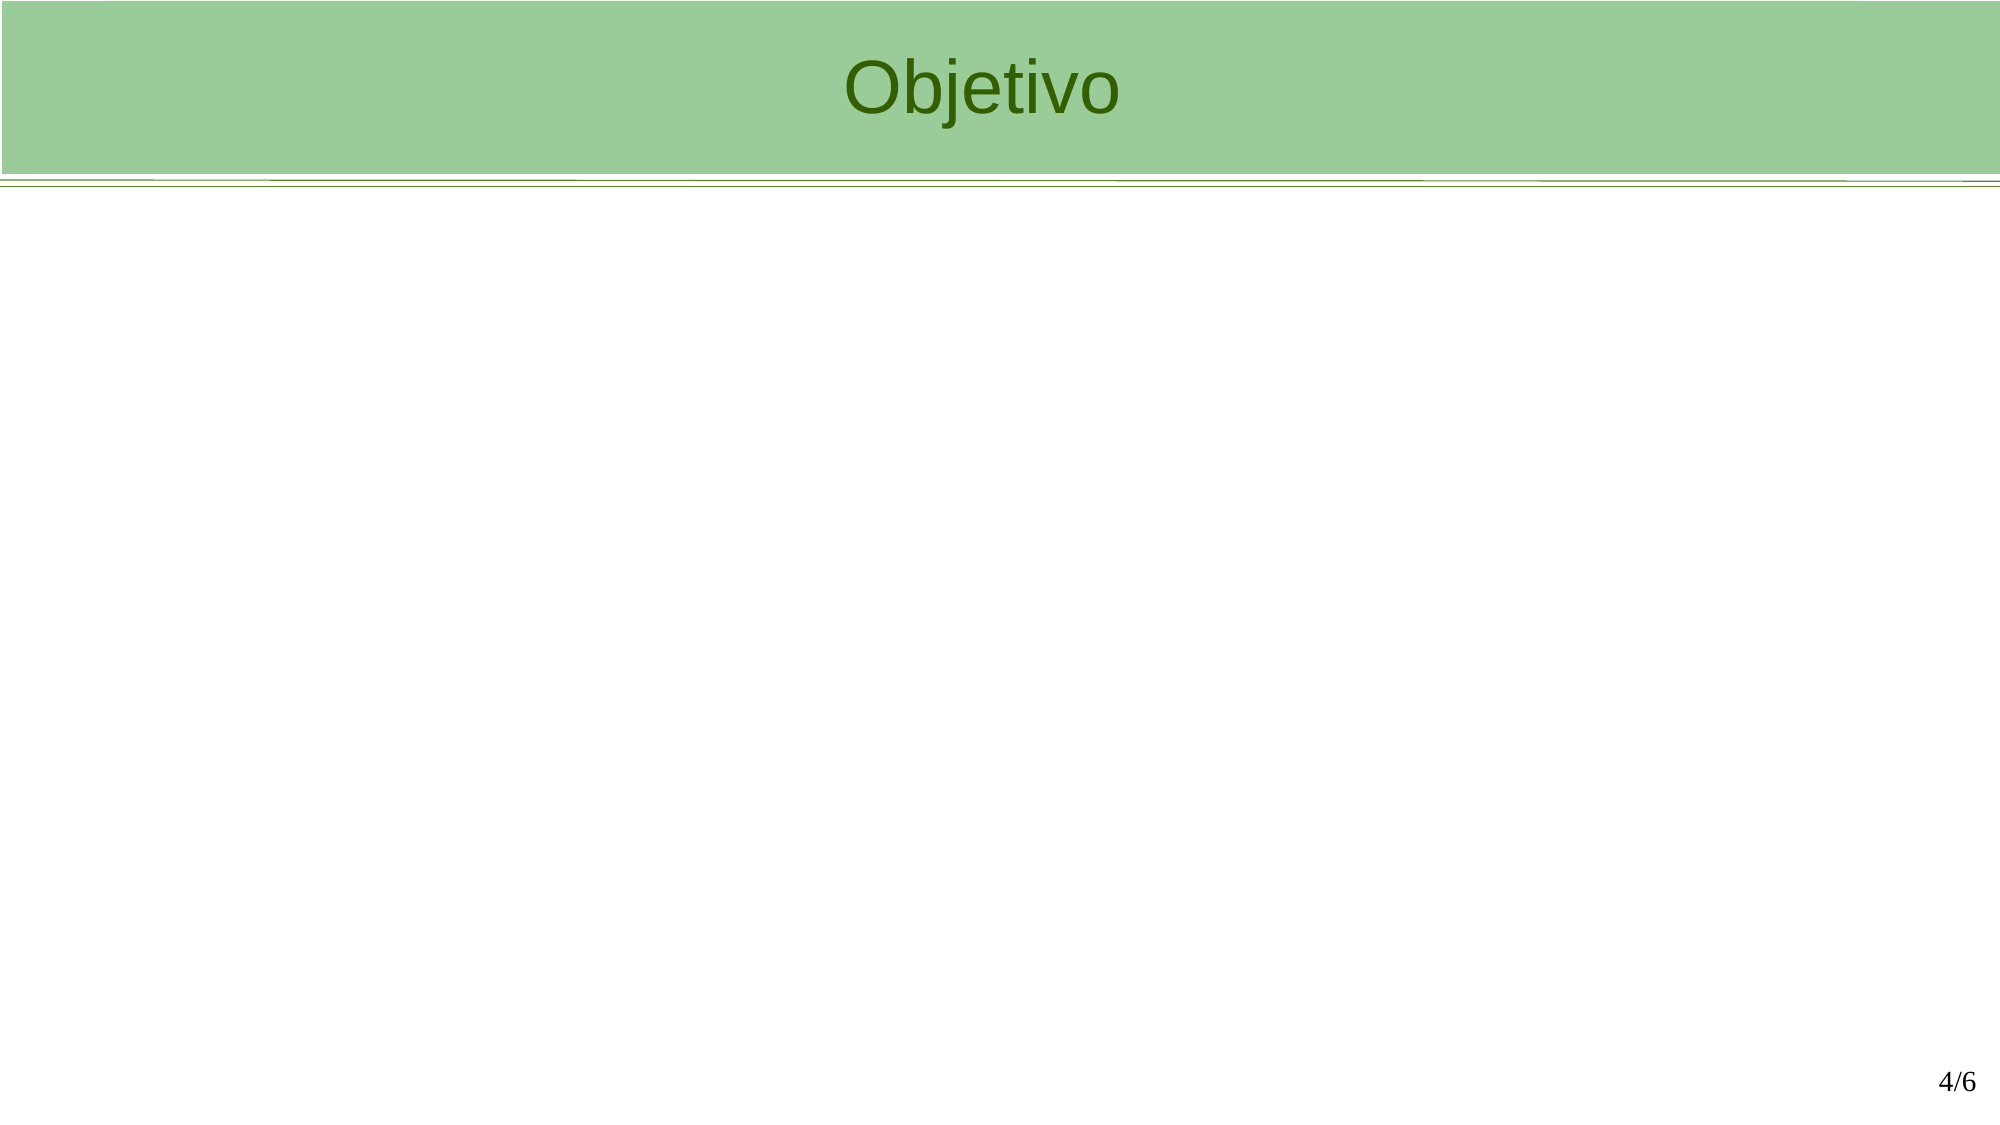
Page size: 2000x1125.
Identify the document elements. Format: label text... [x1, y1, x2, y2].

title Objetivo [105, 0, 1861, 174]
